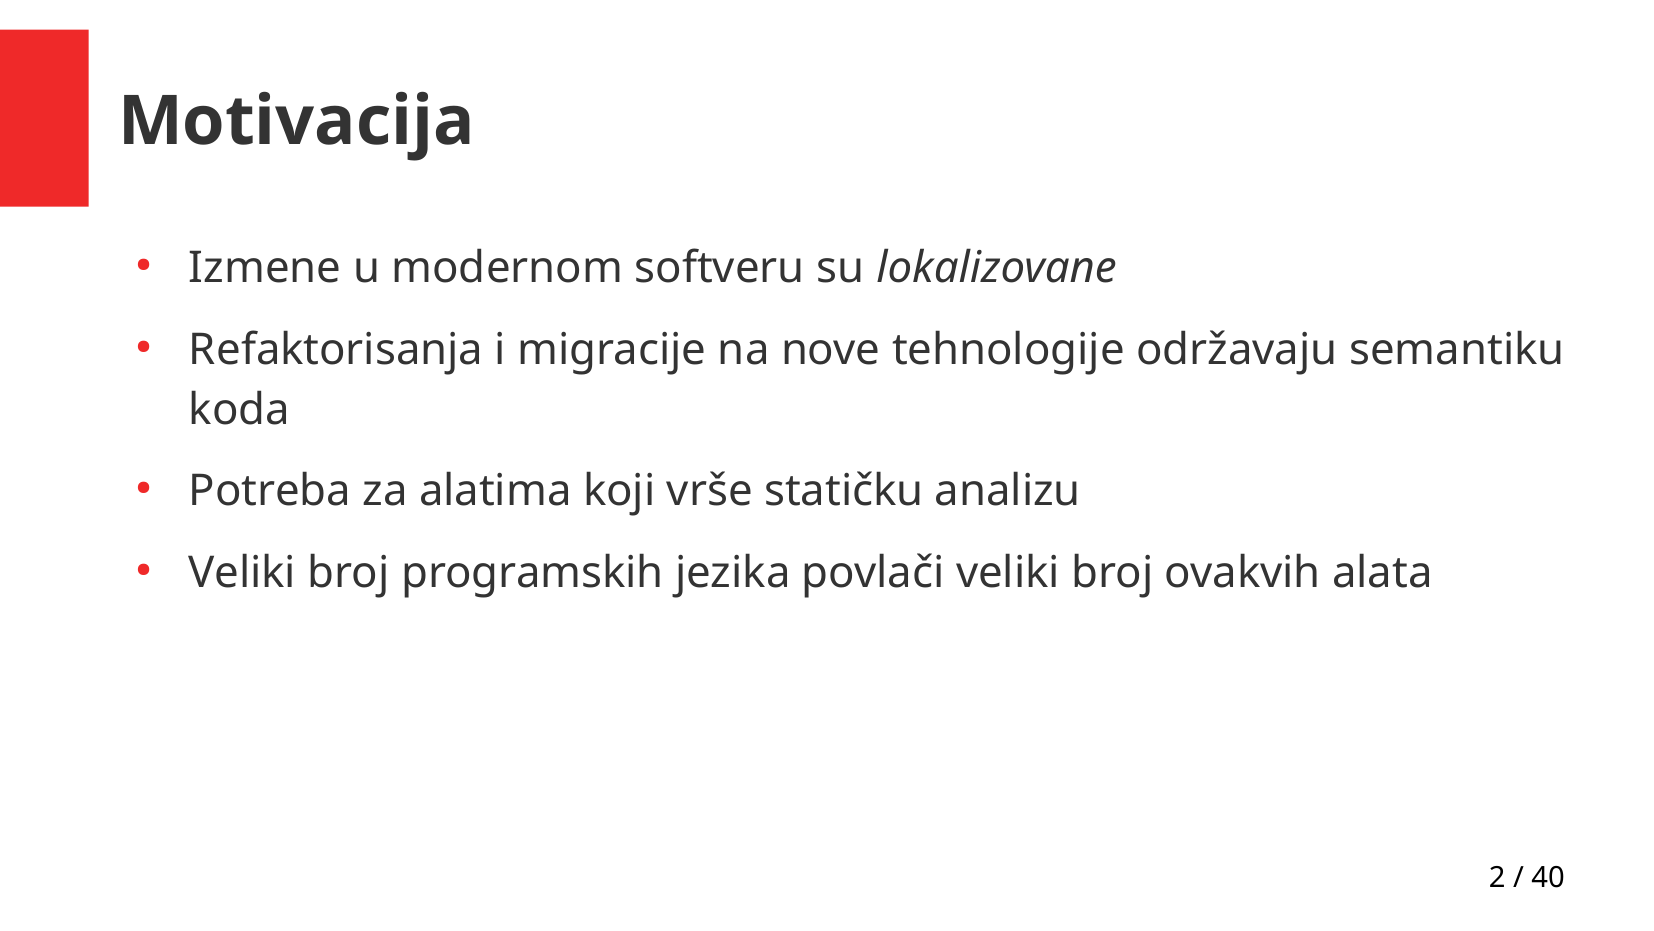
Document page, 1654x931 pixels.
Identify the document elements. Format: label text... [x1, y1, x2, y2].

title Motivacija [118, 29, 1595, 207]
list Izmene u modernom softveru su lokalizovane Refaktorisanja i migracije na nove tehnologije održavaju semantiku koda Potreba za alatima koji vrše statičku analizu Veliki broj programskih jezika povlači veliki broj ovakvih alata [118, 236, 1595, 798]
